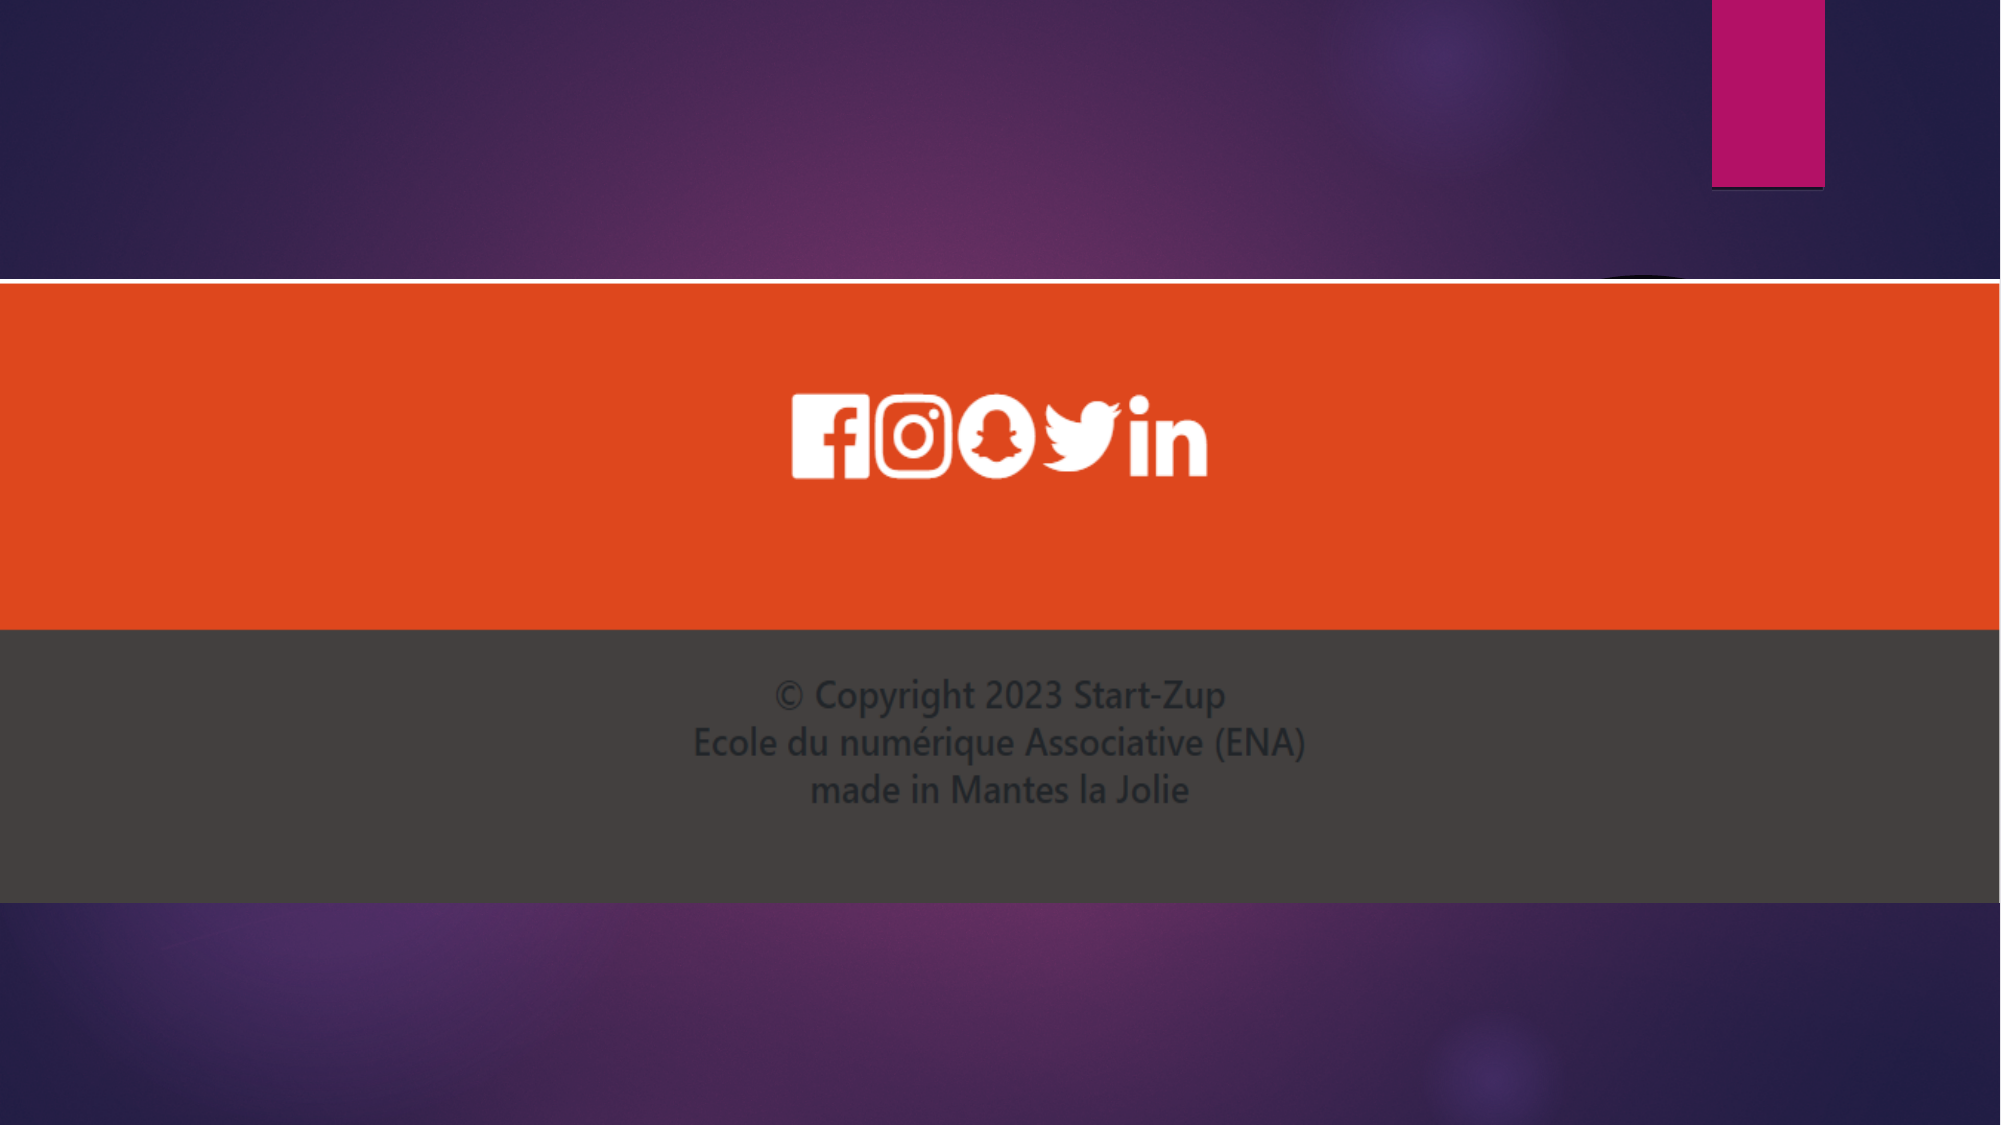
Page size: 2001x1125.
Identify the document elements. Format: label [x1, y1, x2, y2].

picture [0, 279, 2000, 903]
